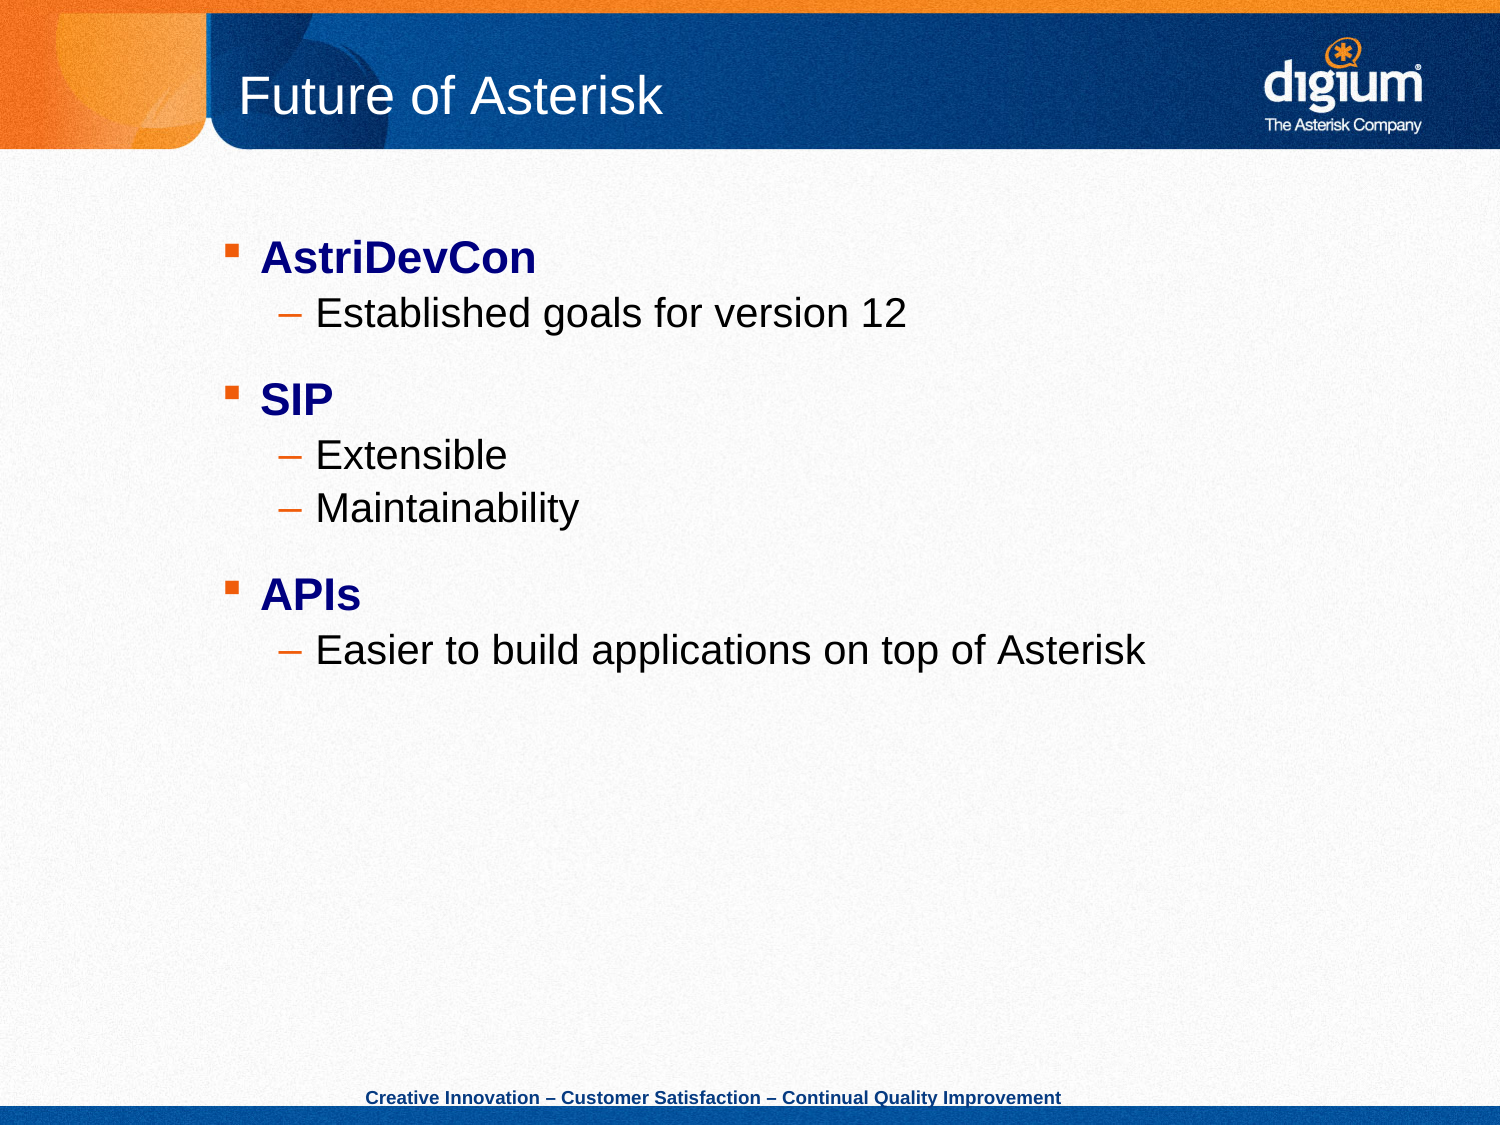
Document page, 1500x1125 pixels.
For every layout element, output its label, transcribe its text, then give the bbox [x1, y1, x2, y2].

list AstriDevCon Established goals for version 12 SIP Extensible Maintainability APIs Easier to build applications on top of Asterisk [206, 224, 1301, 967]
title Future of Asterisk [238, 27, 1243, 127]
picture [0, 0, 1500, 1125]
